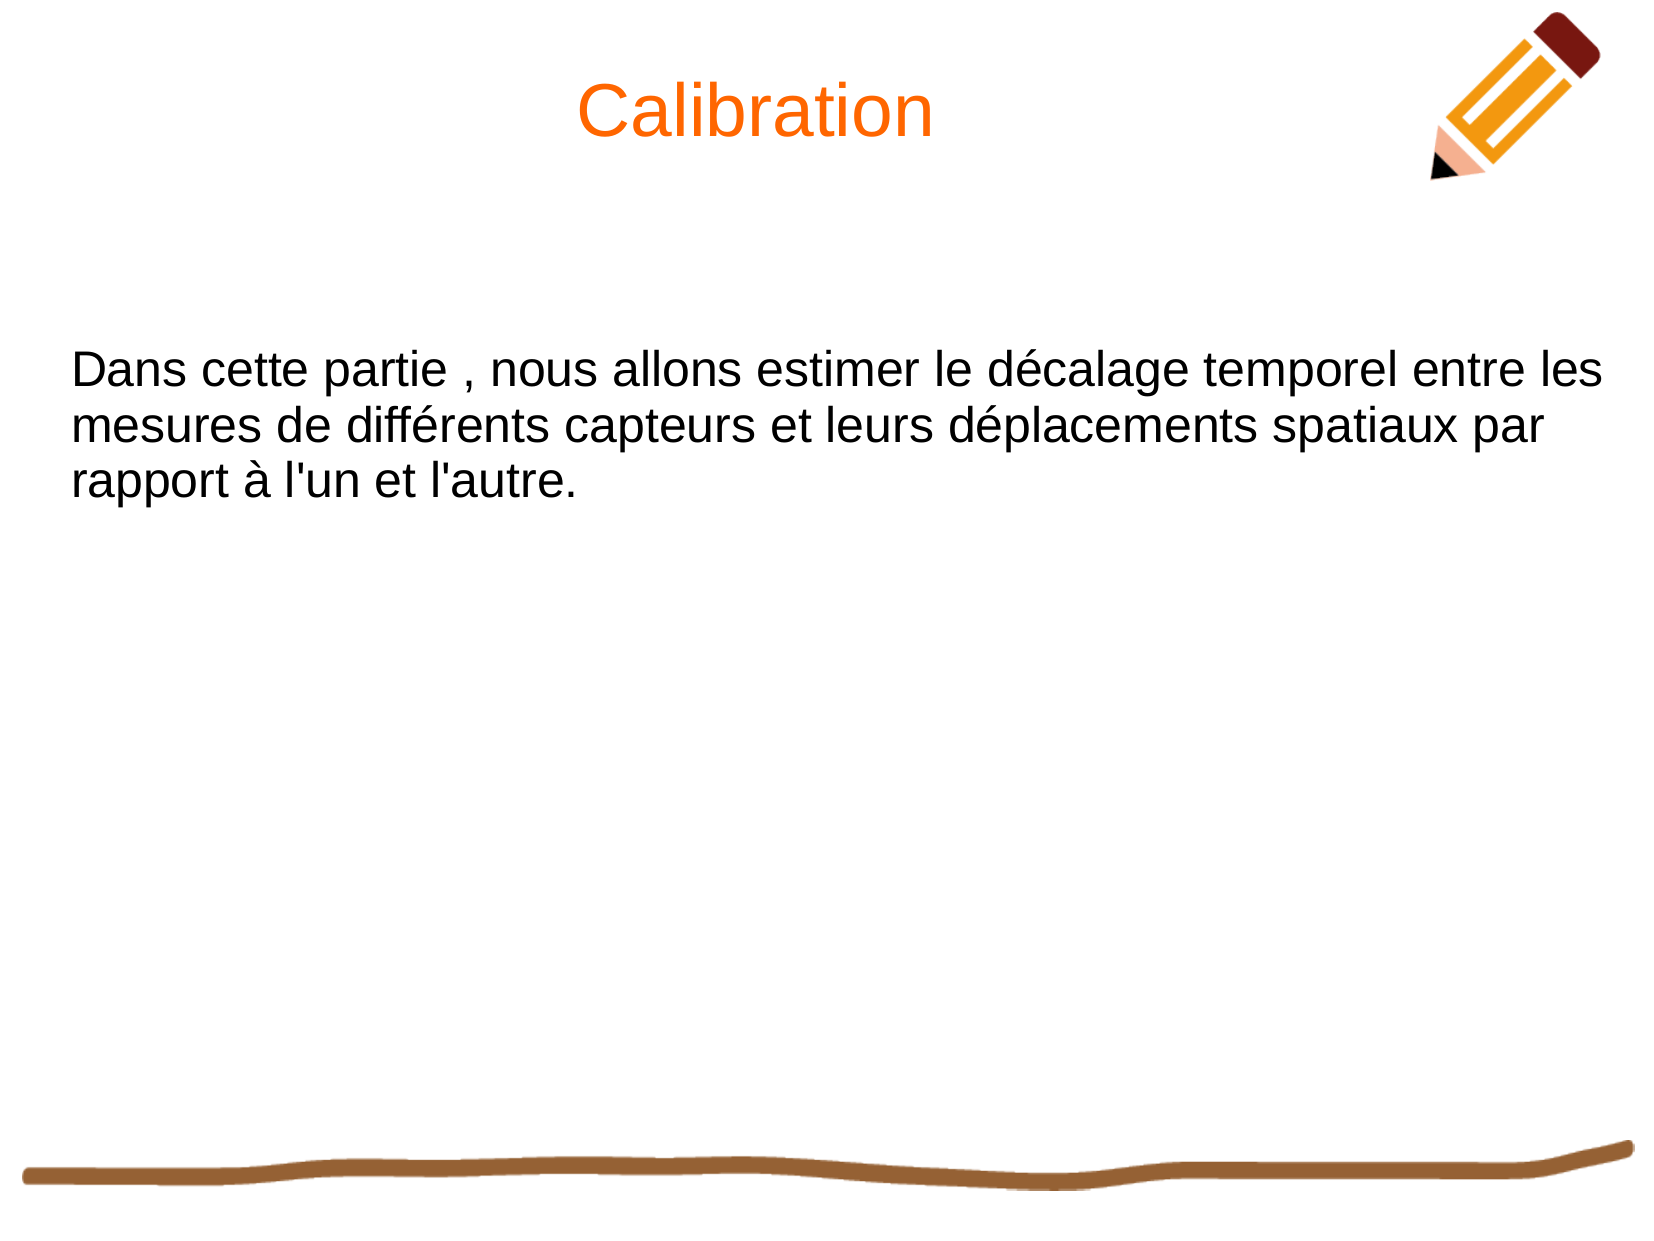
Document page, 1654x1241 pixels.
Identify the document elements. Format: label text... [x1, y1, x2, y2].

text_box Dans cette partie , nous allons estimer le décalage temporel entre les mesures de différents capteurs et leurs déplacements spatiaux par rapport à l'un et l'autre. [71, 341, 1654, 732]
picture [1430, 12, 1601, 181]
title Calibration [82, 49, 1430, 172]
picture [22, 1140, 1635, 1191]
